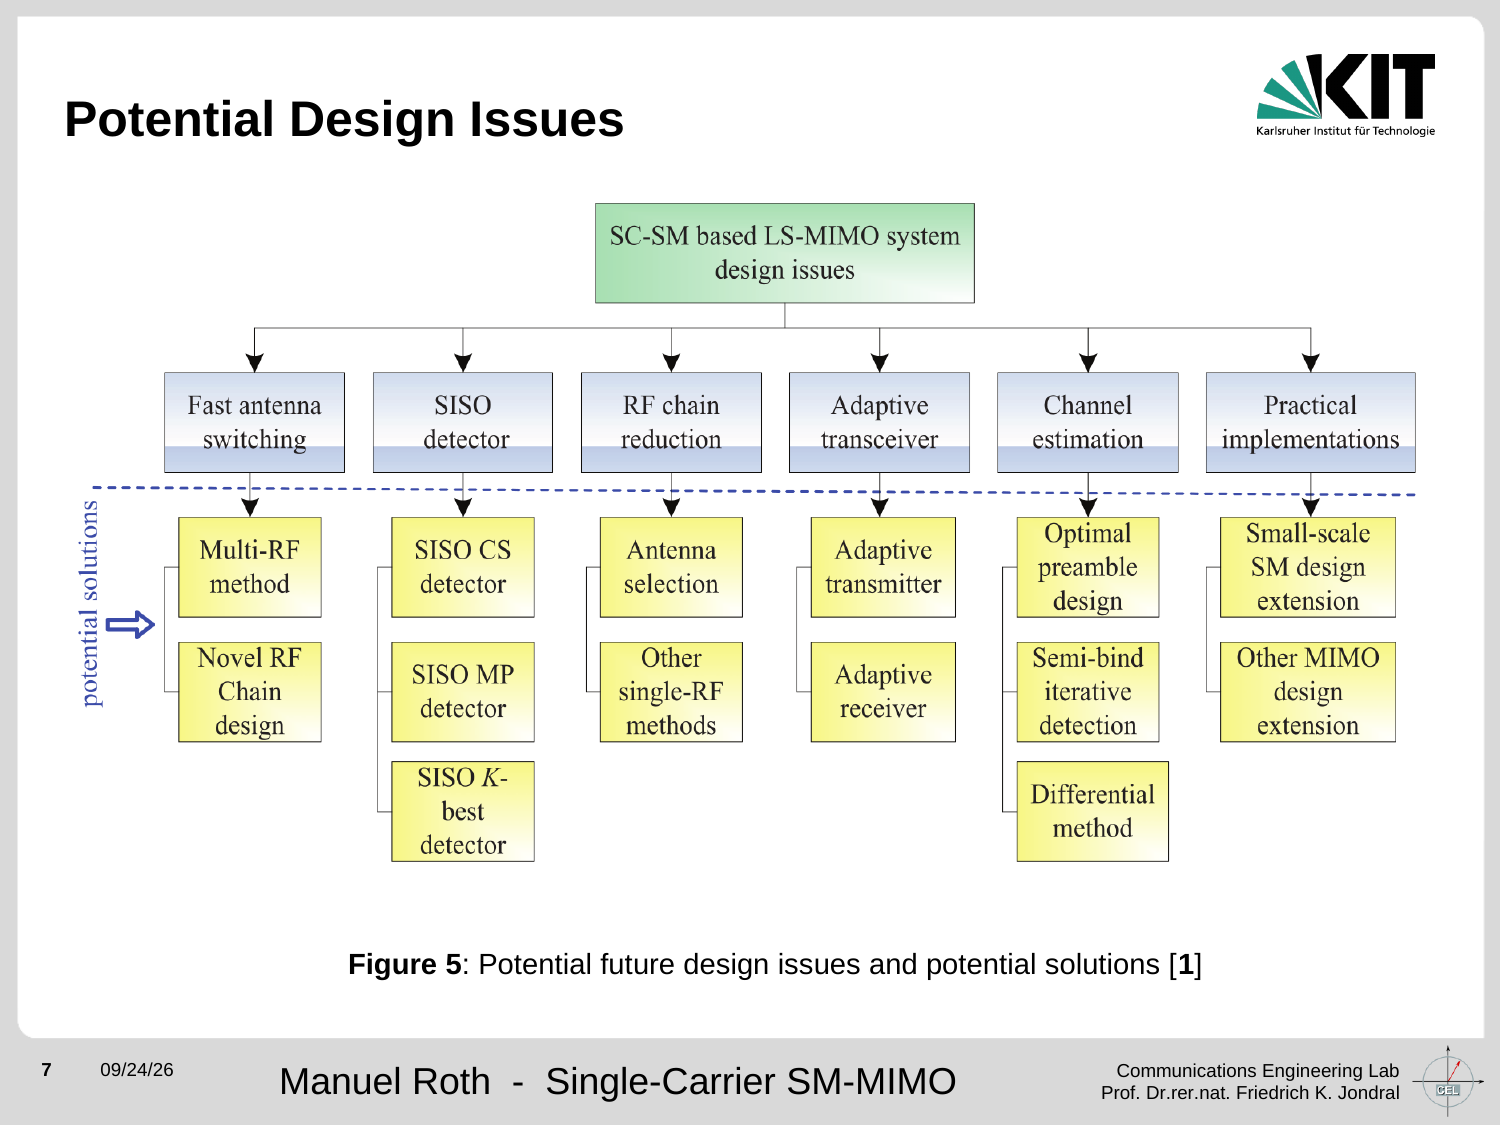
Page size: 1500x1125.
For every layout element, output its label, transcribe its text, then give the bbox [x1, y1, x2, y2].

title Potential Design Issues [64, 54, 1198, 147]
list Figure 5: Potential future design issues and potential solutions [1] [64, 945, 1436, 1000]
picture [0, 0, 1500, 1125]
